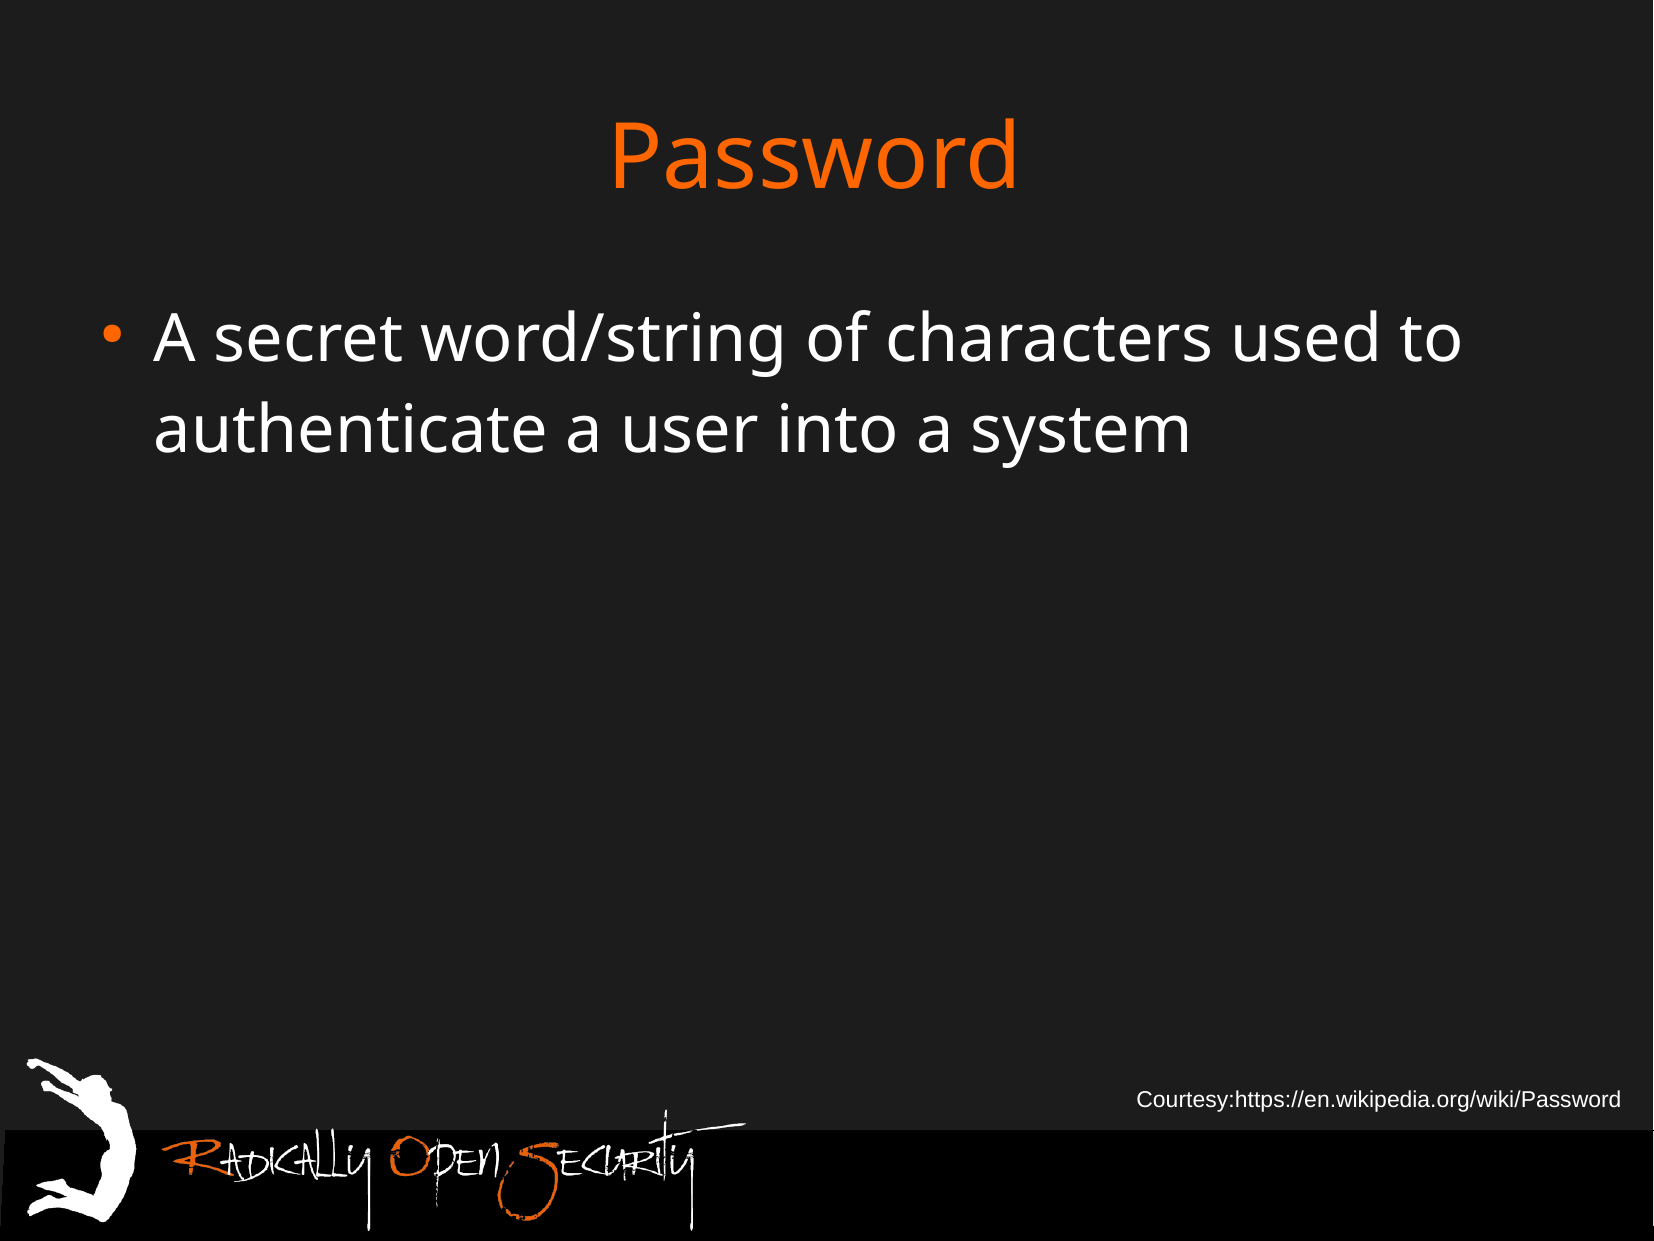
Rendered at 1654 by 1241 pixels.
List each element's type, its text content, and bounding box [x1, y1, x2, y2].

text_box Courtesy:https://en.wikipedia.org/wiki/Password [1121, 1078, 1642, 1122]
list A secret word/string of characters used to authenticate a user into a system [82, 290, 1571, 1010]
picture [0, 1022, 778, 1241]
title Password [82, 49, 1571, 257]
